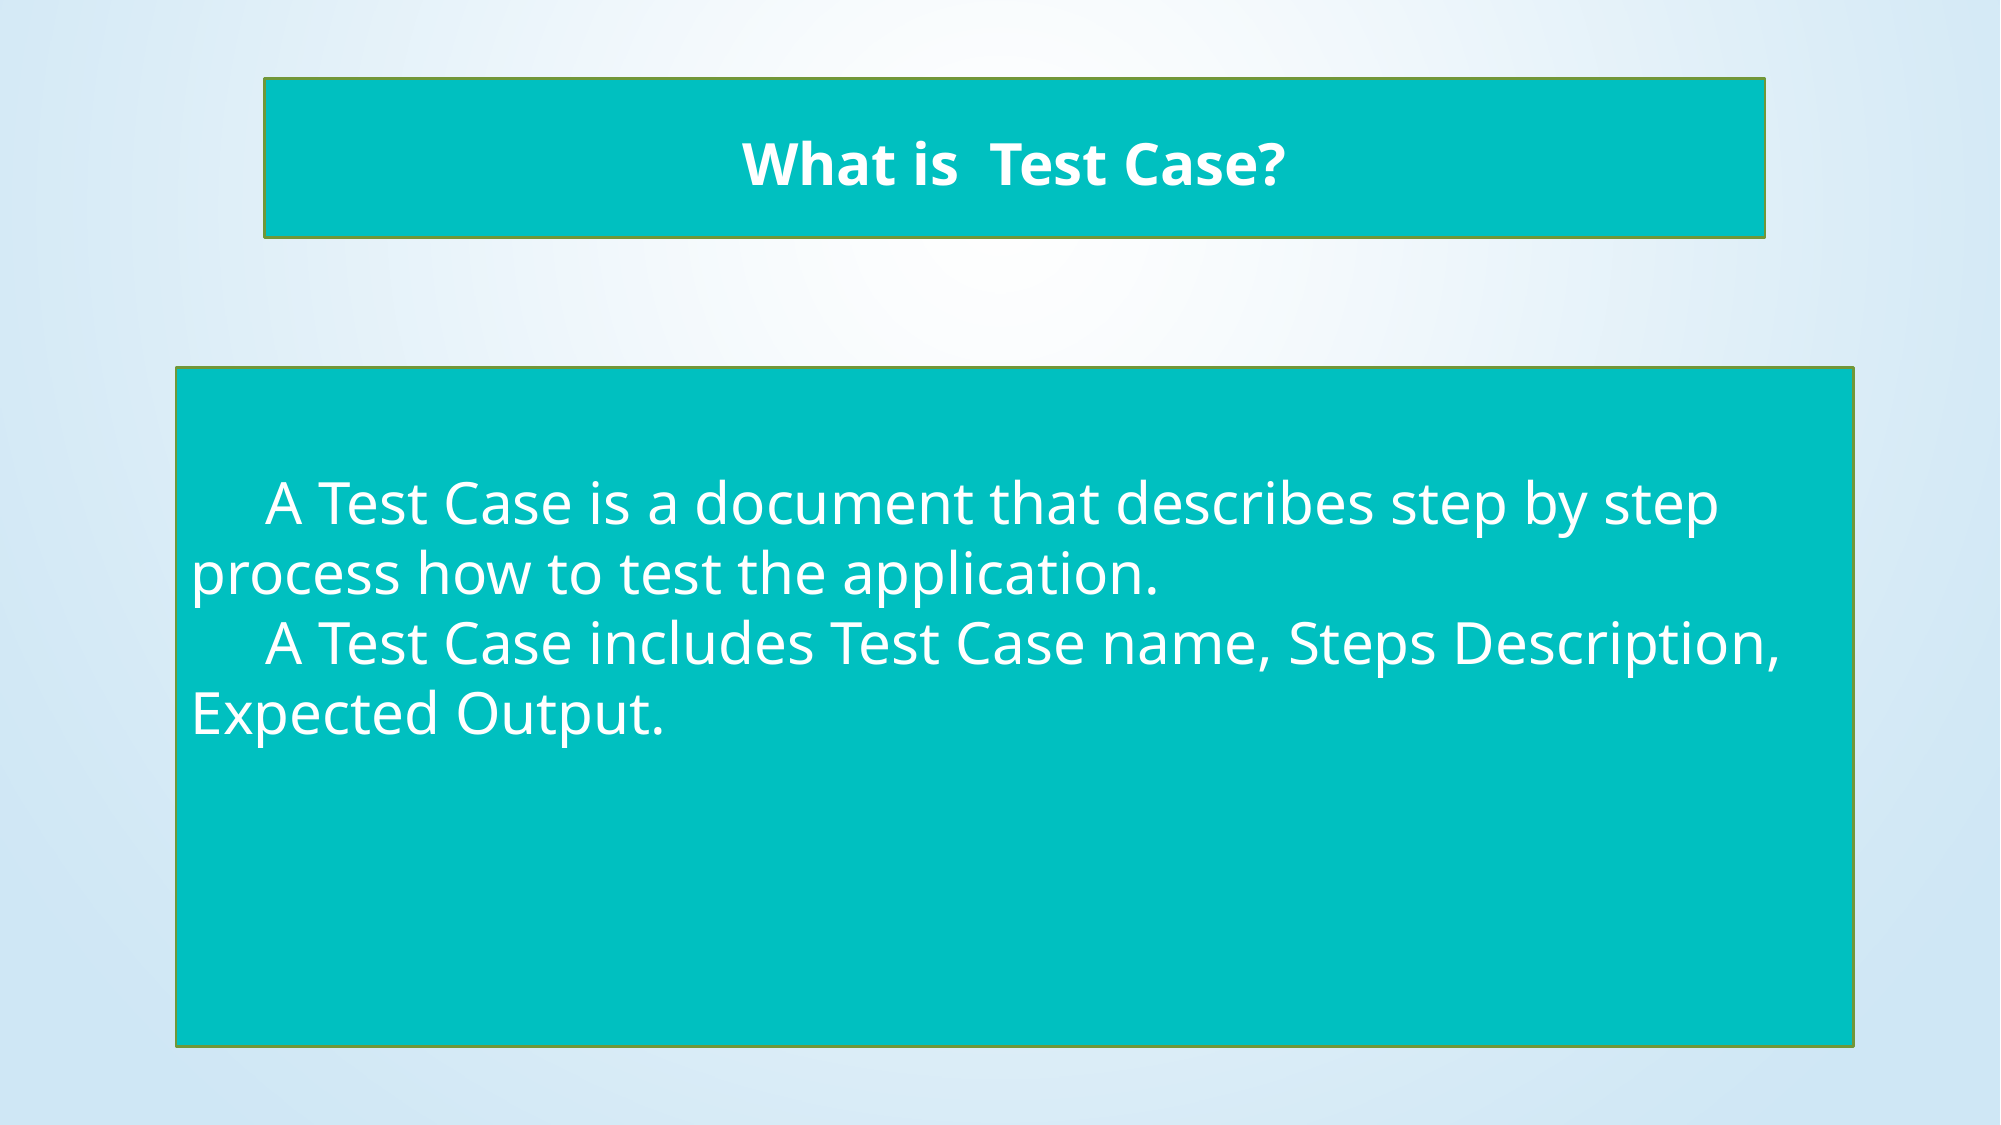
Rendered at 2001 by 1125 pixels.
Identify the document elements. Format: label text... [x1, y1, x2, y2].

text_box What is Test Case? [264, 78, 1766, 238]
text_box A Test Case is a document that describes step by step process how to test the application. A Test Case includes Test Case name, Steps Description, Expected Output. [176, 367, 1854, 1047]
picture [0, 0, 2000, 1125]
